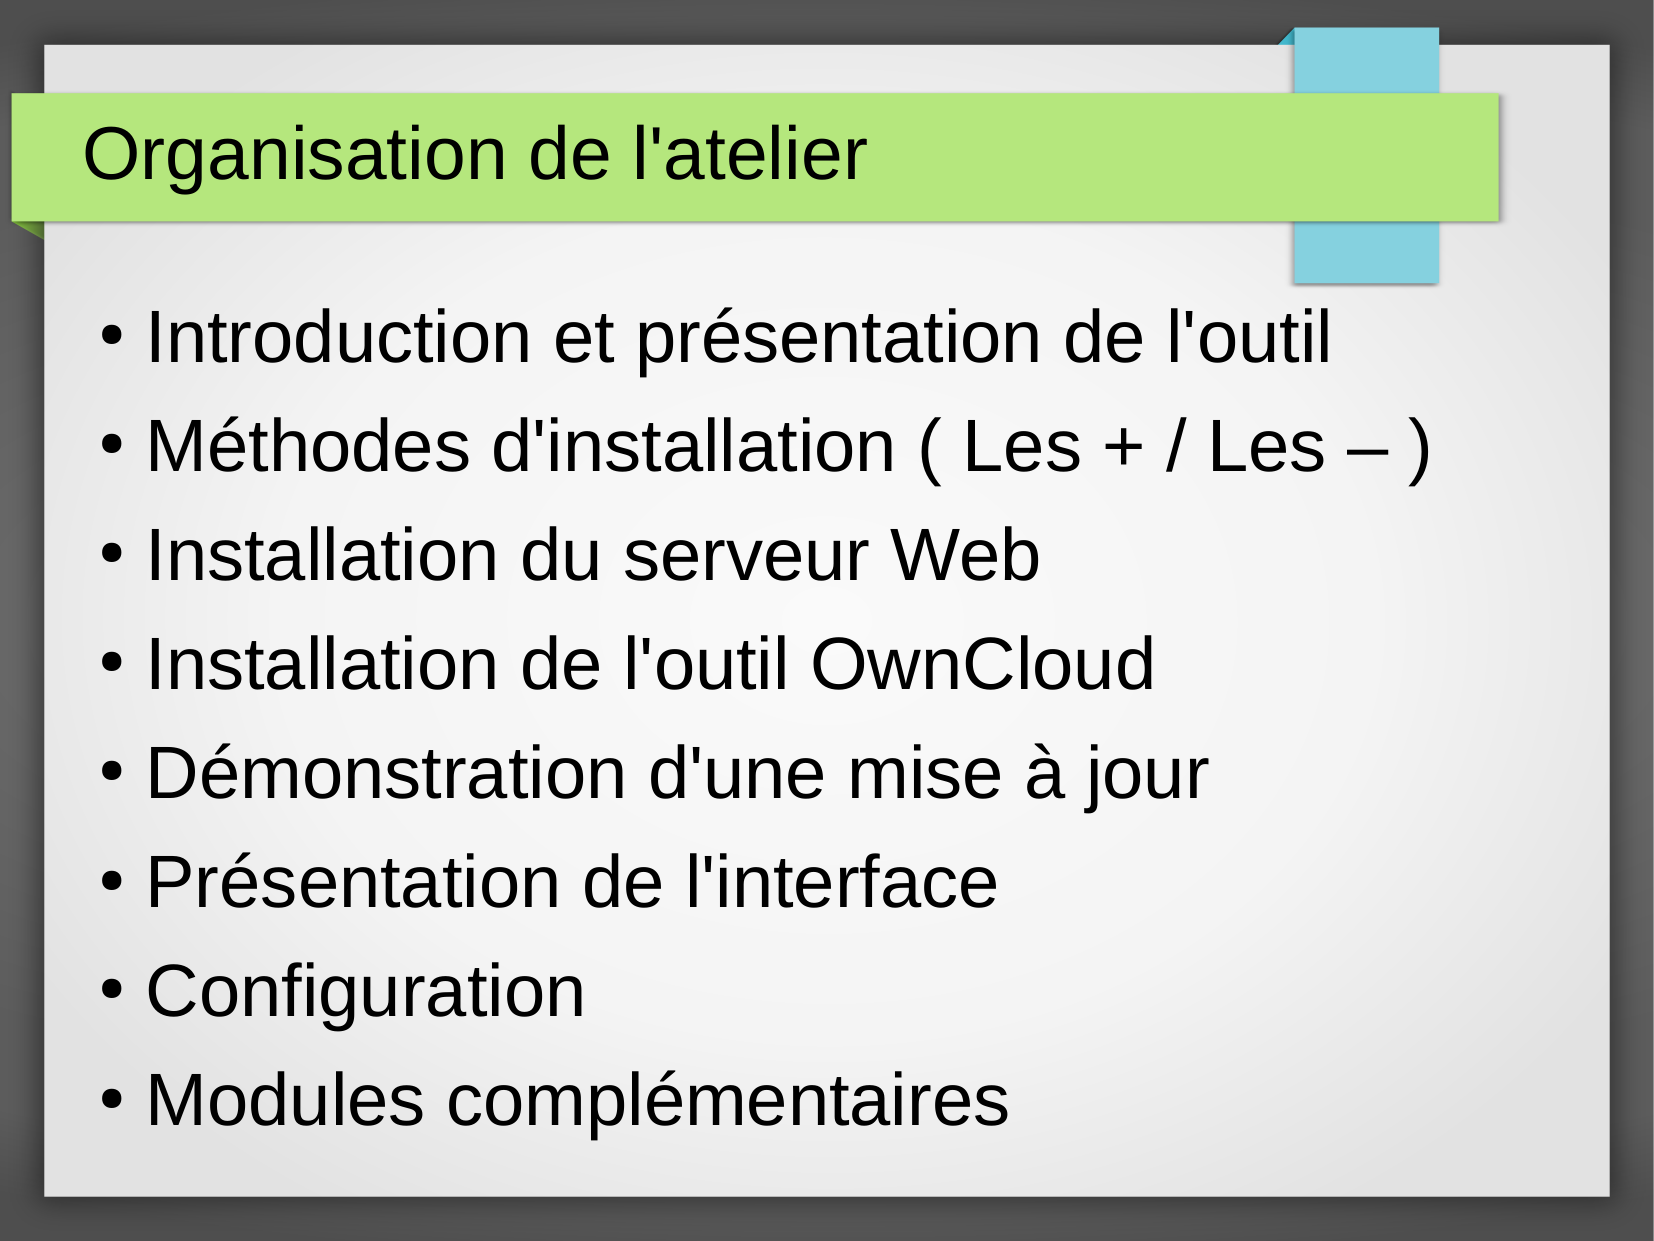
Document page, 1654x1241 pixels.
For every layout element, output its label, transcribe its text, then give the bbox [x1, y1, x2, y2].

title Organisation de l'atelier [82, 94, 1264, 213]
list Introduction et présentation de l'outil Méthodes d'installation ( Les + / Les – ) Installation du serveur Web Installation de l'outil OwnCloud Démonstration d'une mise à jour Présentation de l'interface Configuration Modules complémentaires [82, 295, 1571, 1146]
picture [0, 0, 1654, 1241]
